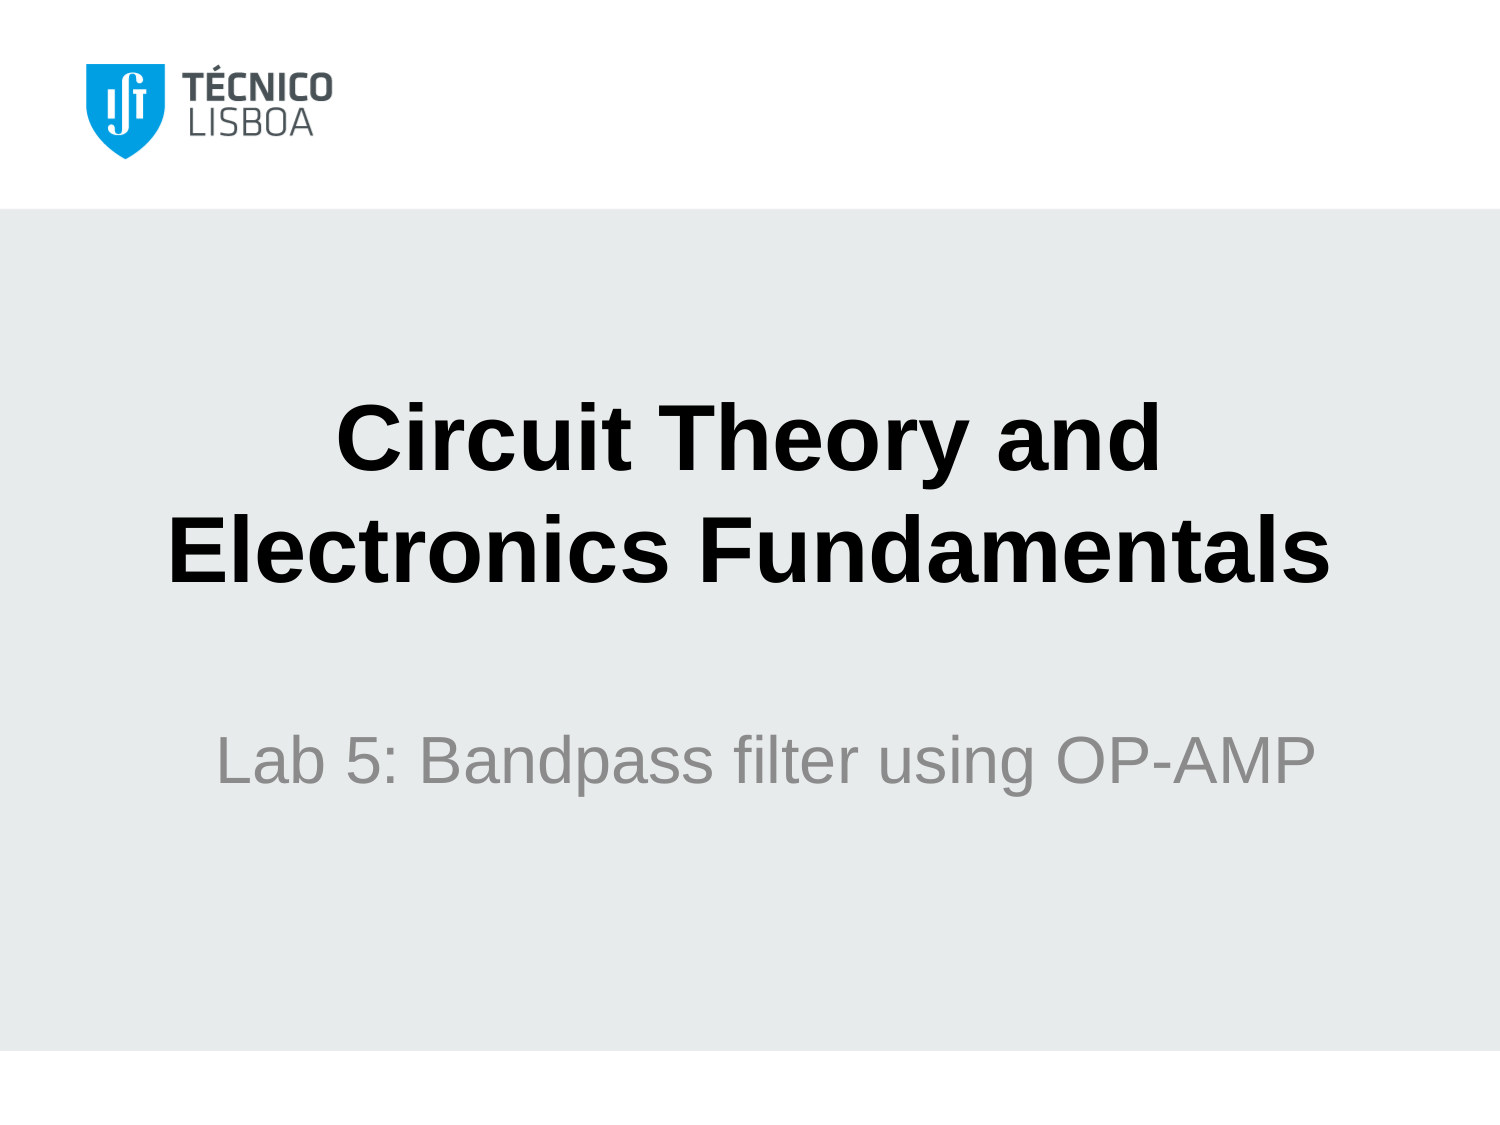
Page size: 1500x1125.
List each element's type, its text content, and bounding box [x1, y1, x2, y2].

subtitle Lab 5: Bandpass filter using OP-AMP [139, 709, 1396, 806]
picture [0, 0, 1500, 1125]
title Circuit Theory and Electronics Fundamentals [121, 322, 1378, 655]
